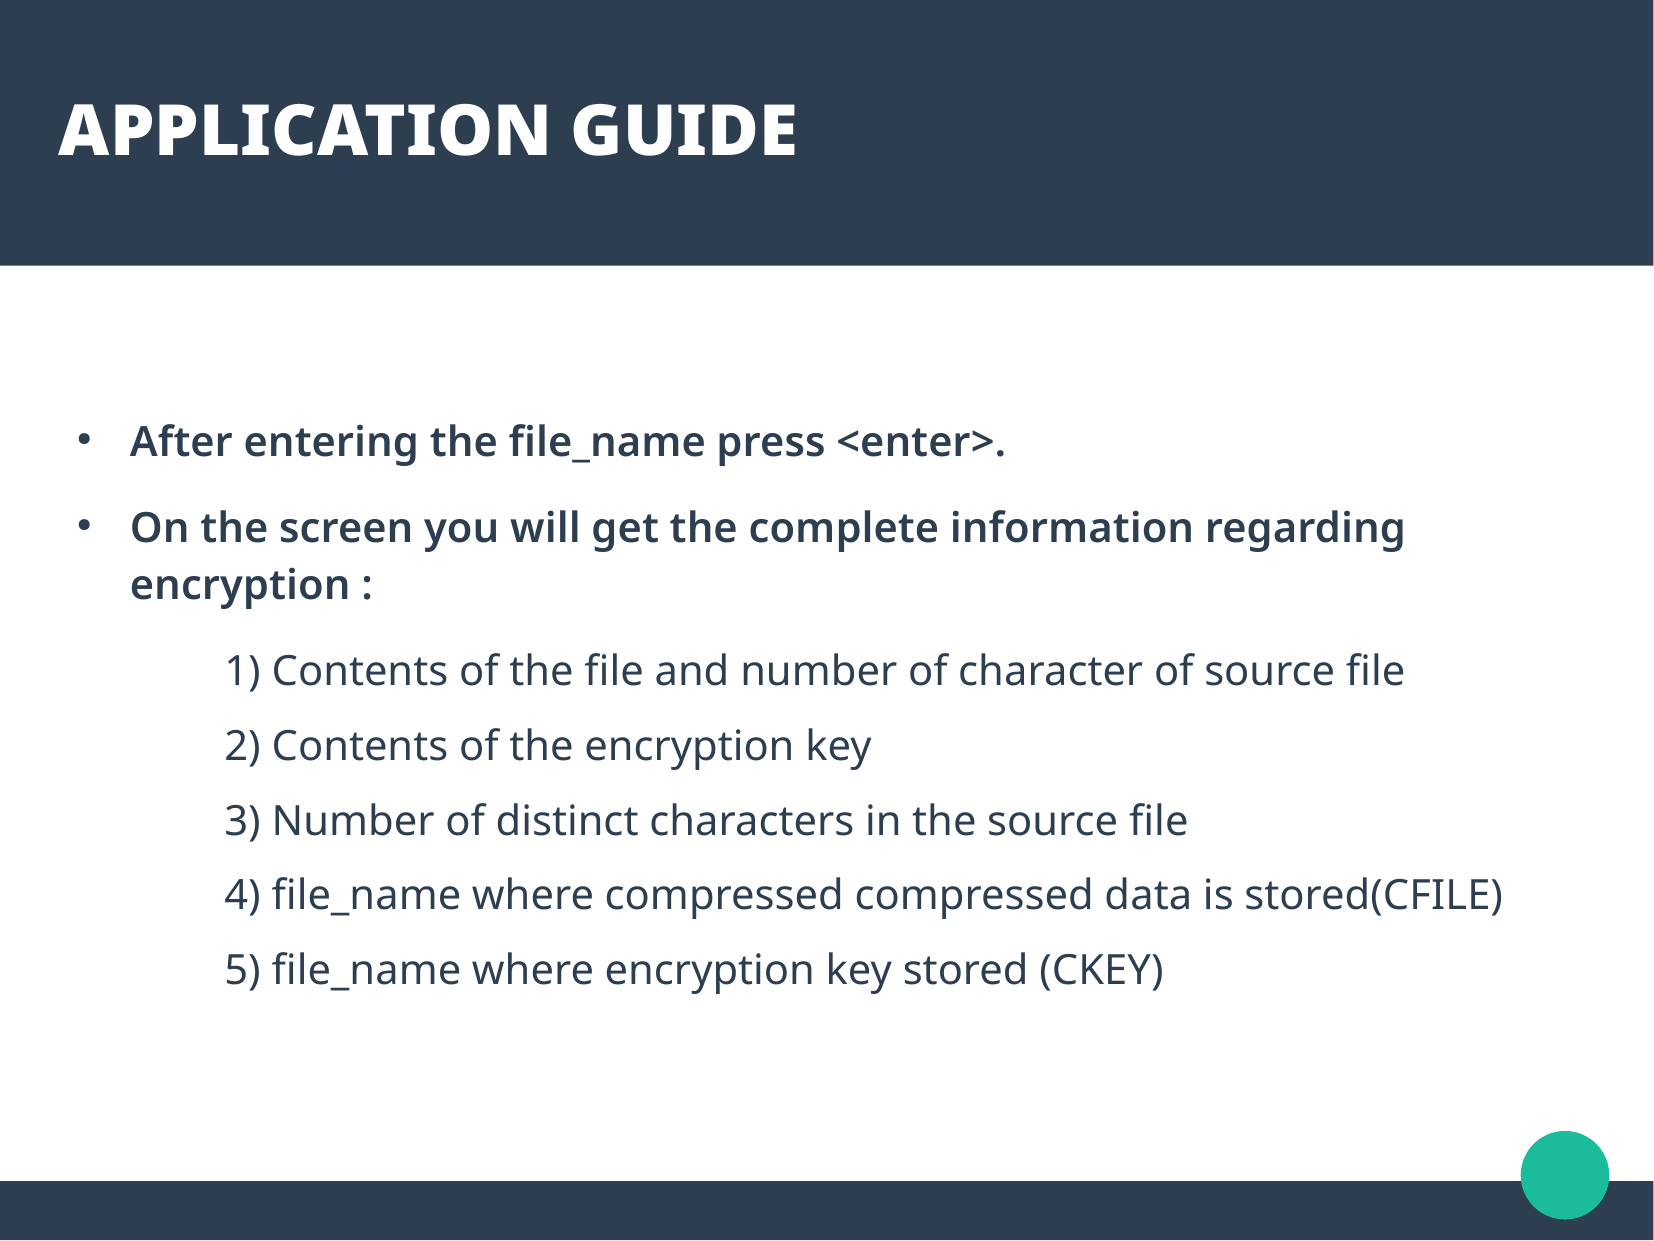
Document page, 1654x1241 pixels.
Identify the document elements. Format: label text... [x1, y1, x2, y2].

title APPLICATION GUIDE [59, 49, 1595, 207]
list After entering the file_name press <enter>. On the screen you will get the complete information regarding encryption : Contents of the file and number of character of source file Contents of the encryption key Number of distinct characters in the source file file_name where compressed compressed data is stored(CFILE) file_name where encryption key stored (CKEY) [59, 324, 1595, 1152]
